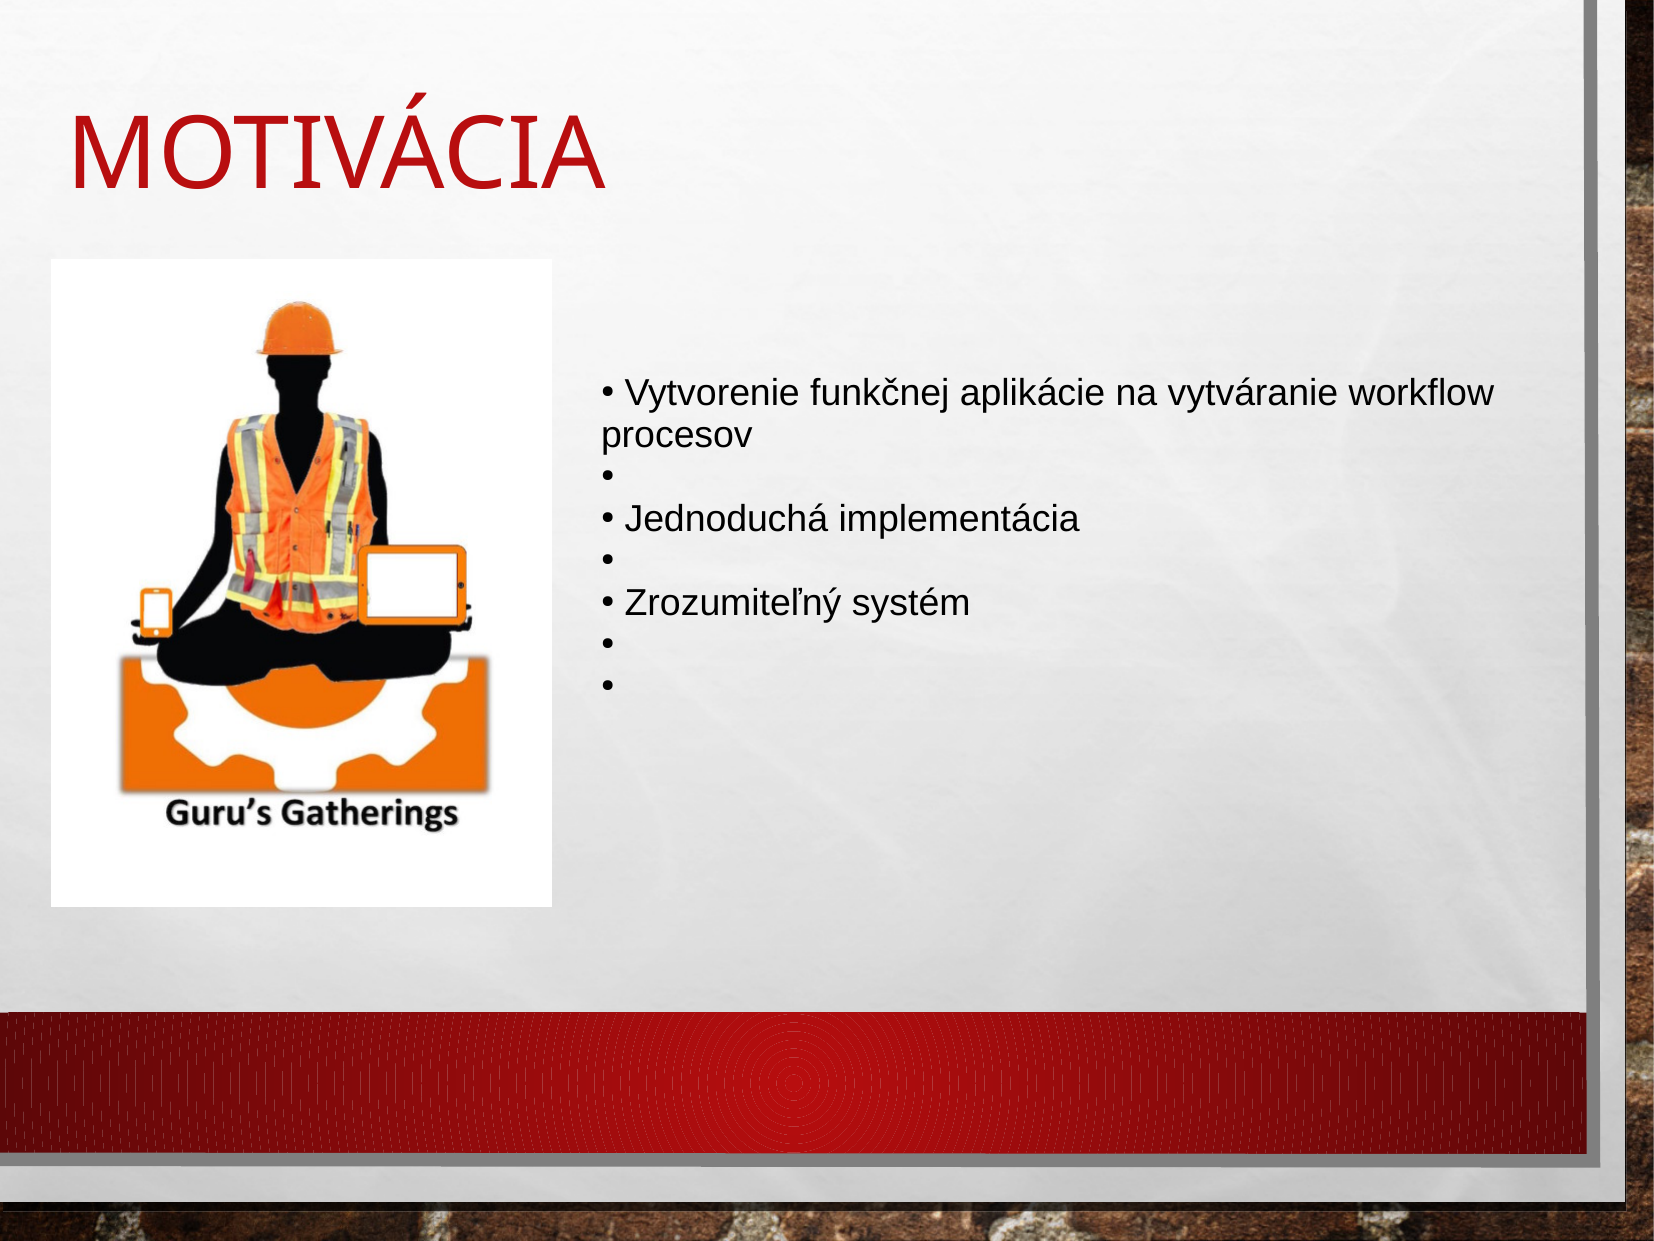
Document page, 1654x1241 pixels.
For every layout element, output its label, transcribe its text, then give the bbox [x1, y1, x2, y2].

picture [51, 259, 552, 907]
title Motivácia [51, 52, 1541, 260]
text_box Vytvorenie funkčnej aplikácie na vytváranie workflow procesov Jednoduchá implementácia Zrozumiteľný systém [586, 364, 1511, 728]
